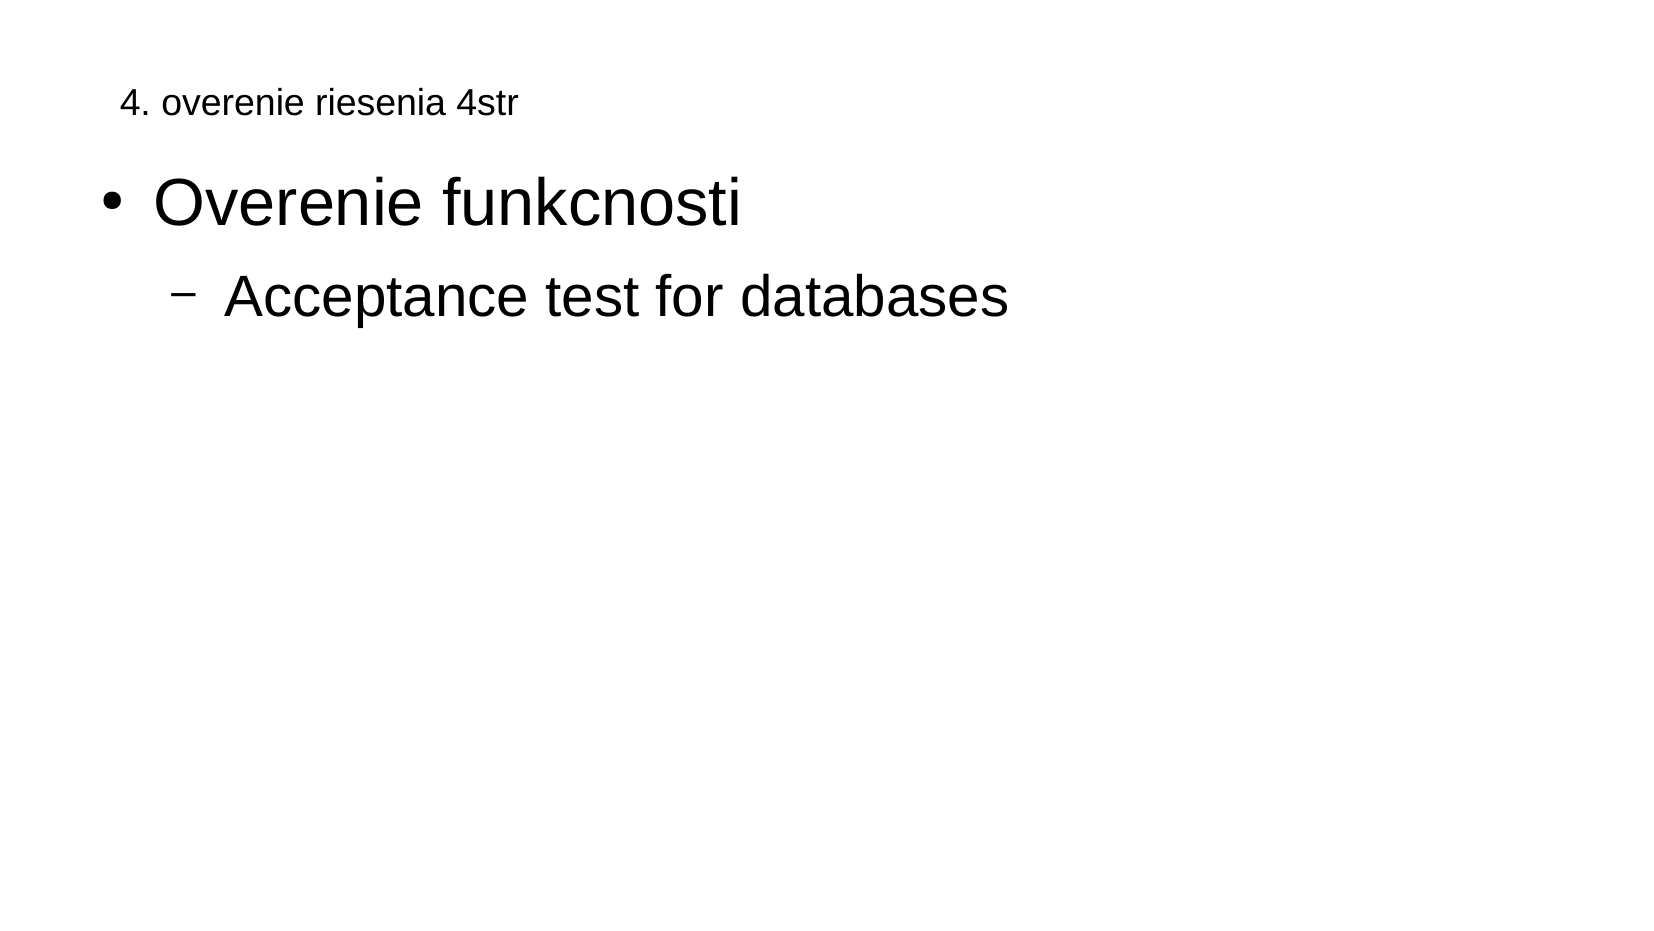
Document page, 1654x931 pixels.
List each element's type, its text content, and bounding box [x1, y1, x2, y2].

text_box 4. overenie riesenia 4str [105, 74, 534, 131]
list Overenie funkcnosti Acceptance test for databases [82, 165, 1571, 863]
